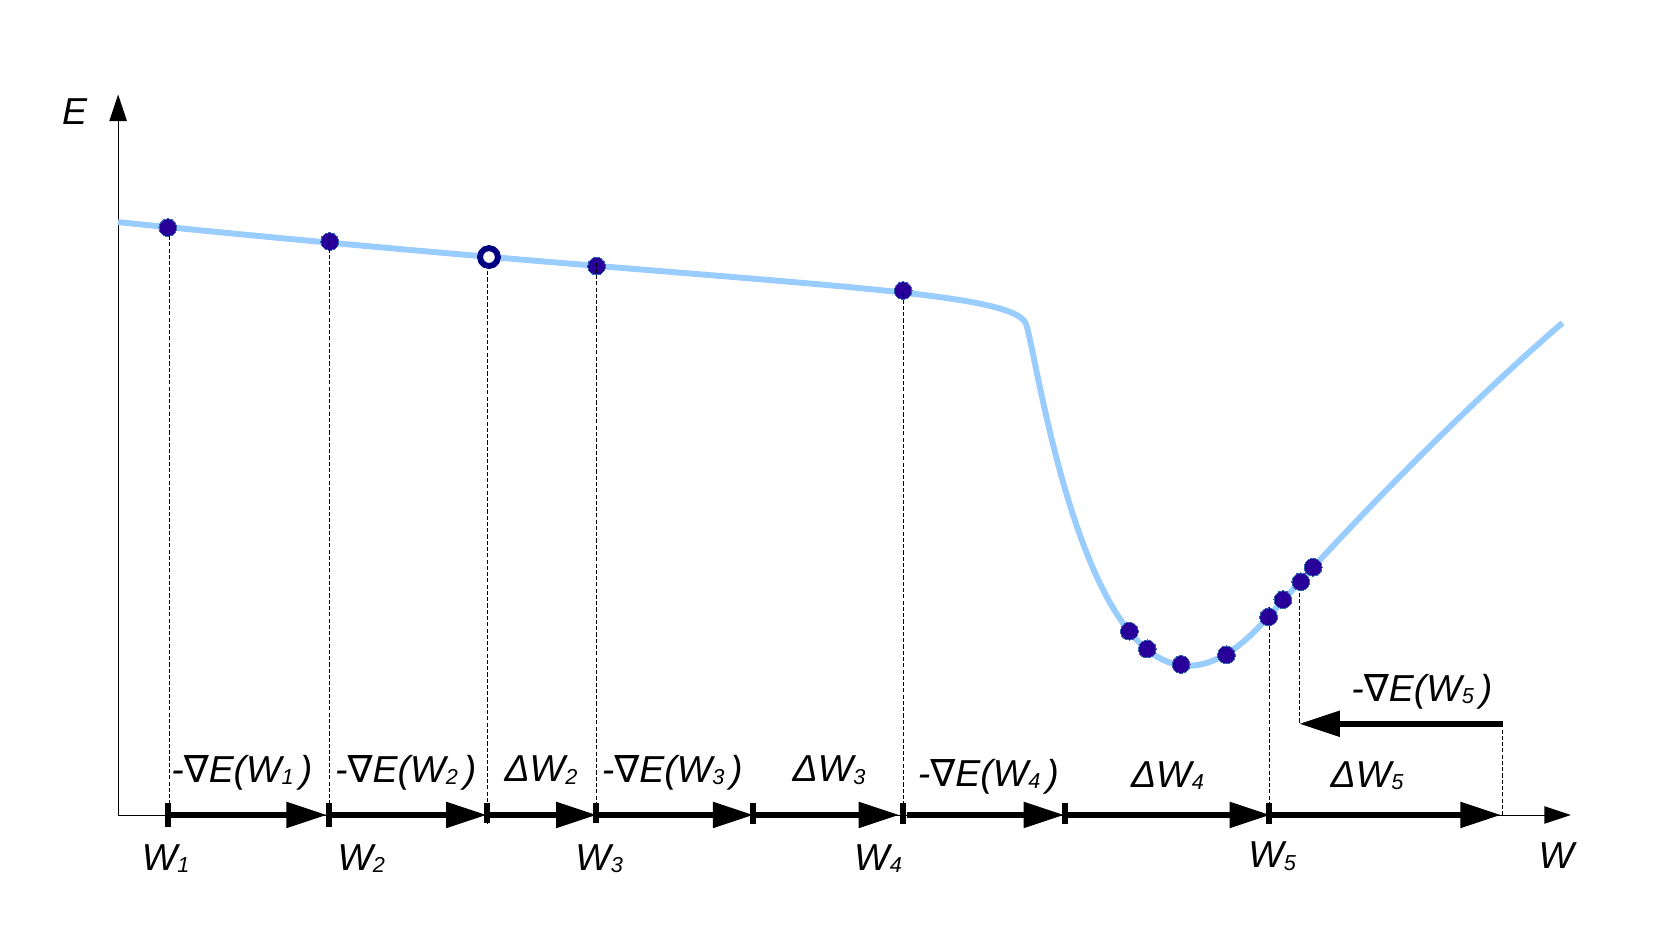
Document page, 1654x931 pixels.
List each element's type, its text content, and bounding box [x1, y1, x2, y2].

text_box [1259, 607, 1278, 626]
text_box [587, 257, 606, 275]
text_box W5 [1233, 825, 1329, 895]
text_box [480, 248, 498, 267]
text_box -∇E(W2 ) [320, 740, 479, 810]
text_box [1120, 622, 1139, 641]
text_box W2 [322, 828, 418, 898]
text_box [1273, 590, 1292, 609]
text_box ΔW2 [479, 740, 587, 810]
text_box [158, 218, 177, 237]
text_box ΔW3 [767, 740, 969, 810]
text_box W [1523, 826, 1631, 884]
text_box -∇E(W3 ) [587, 740, 767, 810]
text_box W3 [560, 828, 656, 898]
text_box -∇E(W5 ) [1336, 659, 1538, 729]
text_box [1291, 558, 1323, 591]
text_box [894, 281, 913, 300]
text_box -∇E(W4 ) [903, 745, 1104, 814]
text_box [1138, 639, 1157, 658]
text_box -∇E(W1 ) [156, 740, 320, 810]
text_box W4 [839, 828, 934, 898]
text_box [1217, 645, 1236, 664]
text_box [320, 232, 339, 251]
text_box E [47, 82, 154, 140]
text_box [1172, 655, 1191, 674]
text_box ΔW4 [1105, 746, 1305, 815]
text_box ΔW5 [1305, 746, 1507, 815]
text_box W1 [127, 828, 222, 898]
